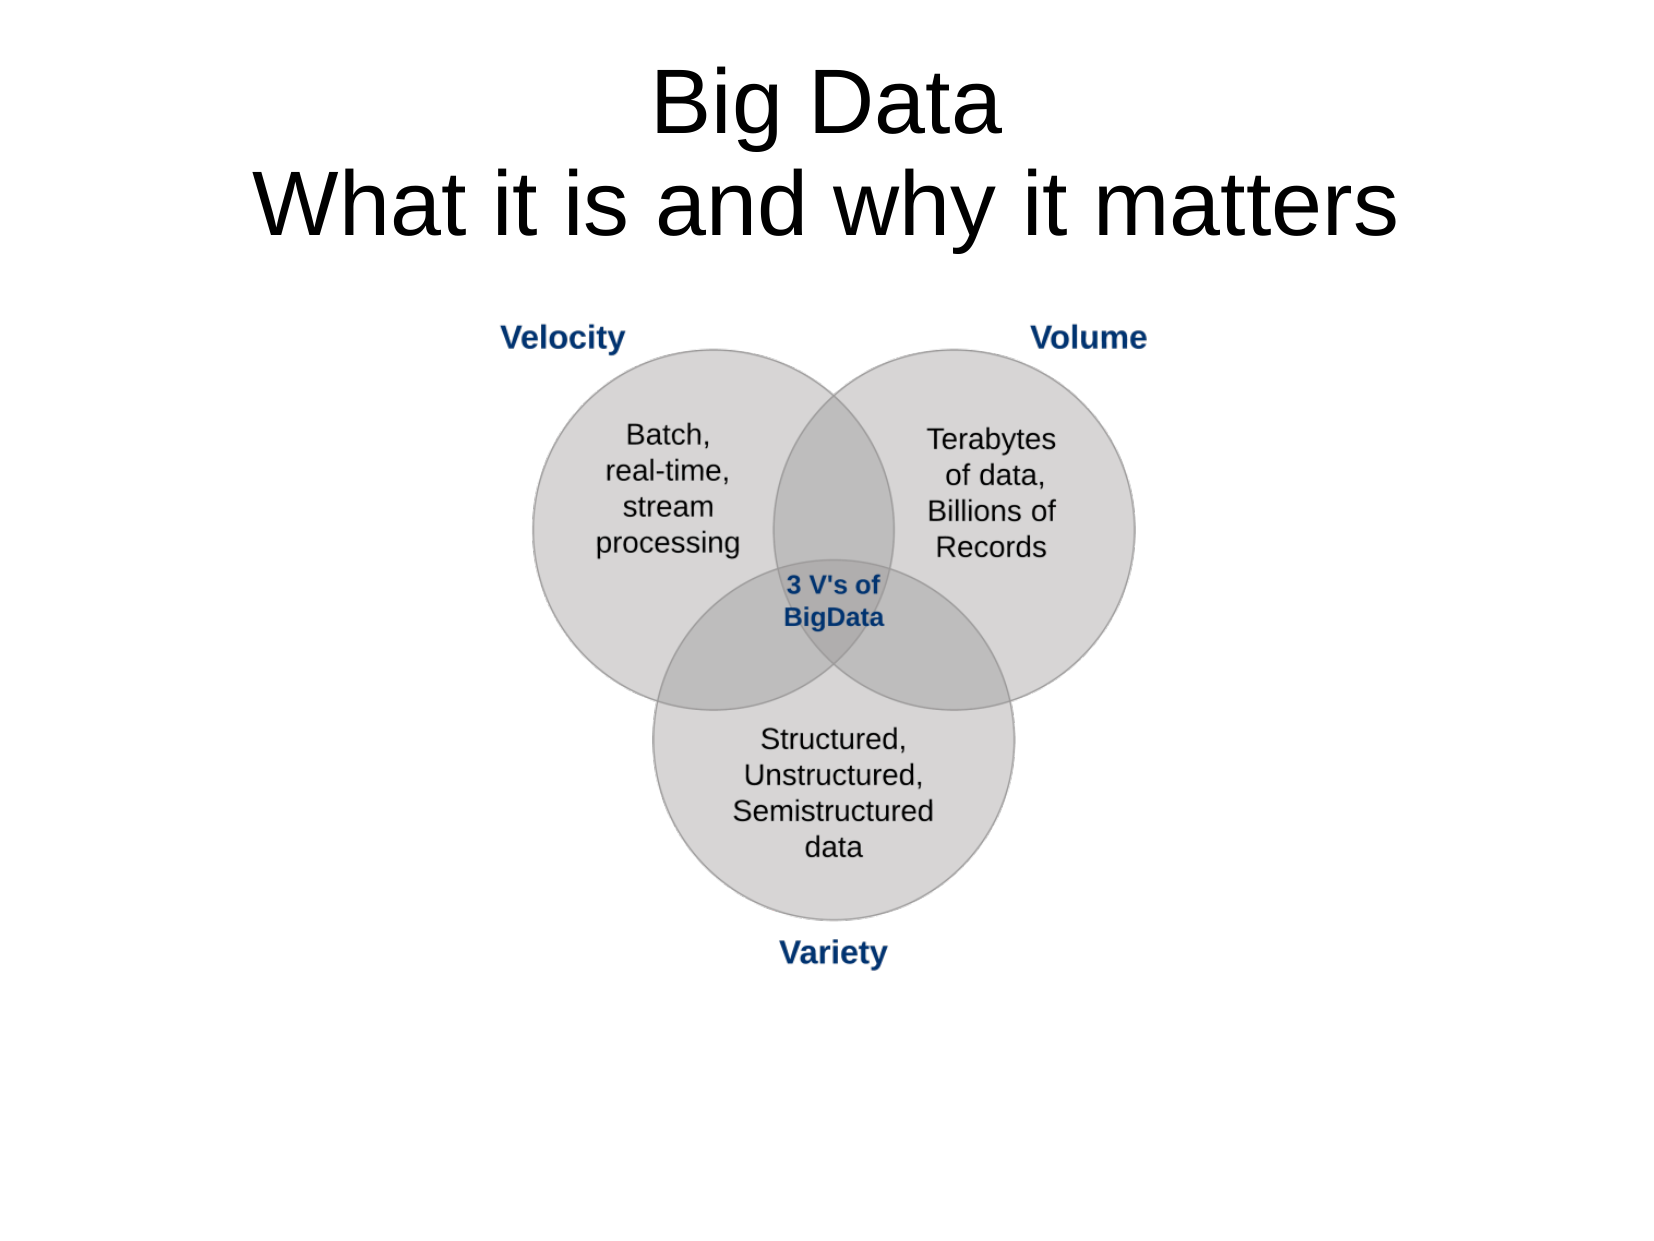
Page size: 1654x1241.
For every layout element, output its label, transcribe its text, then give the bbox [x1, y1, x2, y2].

title Big Data What it is and why it matters [82, 49, 1571, 257]
picture [443, 290, 1210, 1010]
